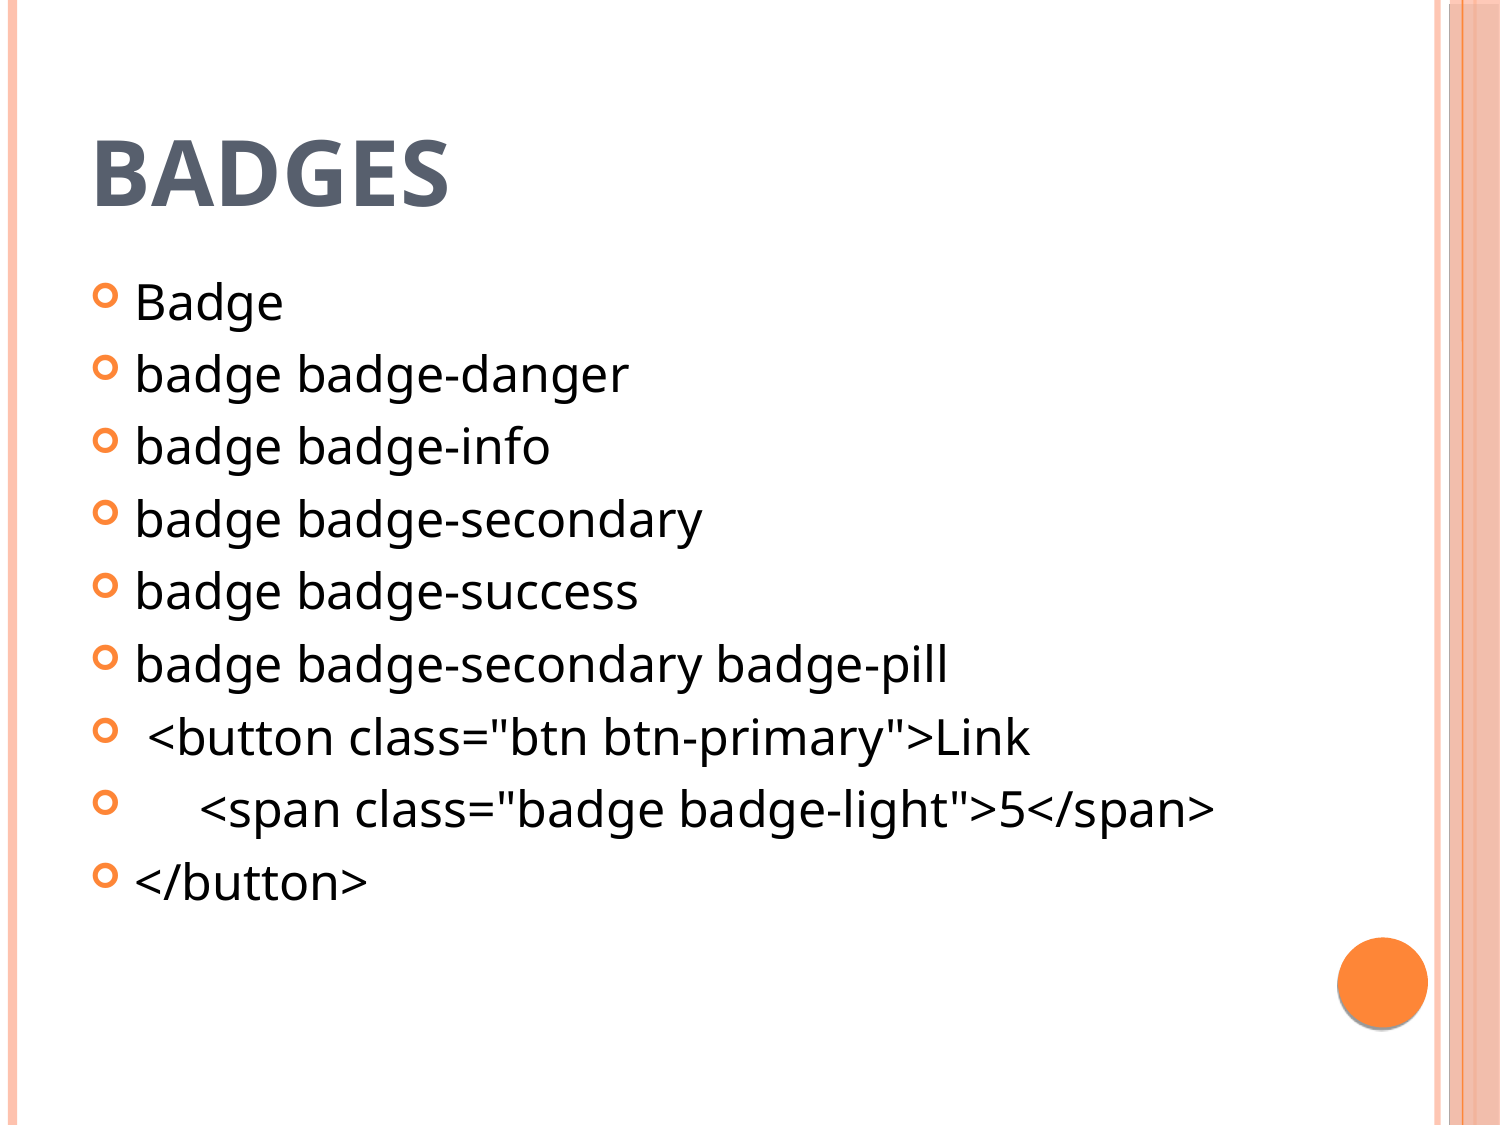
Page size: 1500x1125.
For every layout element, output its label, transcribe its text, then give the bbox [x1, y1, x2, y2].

list Badge badge badge-danger badge badge-info badge badge-secondary badge badge-success badge badge-secondary badge-pill <button class="btn btn-primary">Link <span class="badge badge-light">5</span> </button> [75, 262, 1300, 1062]
title Badges [75, 45, 1300, 233]
